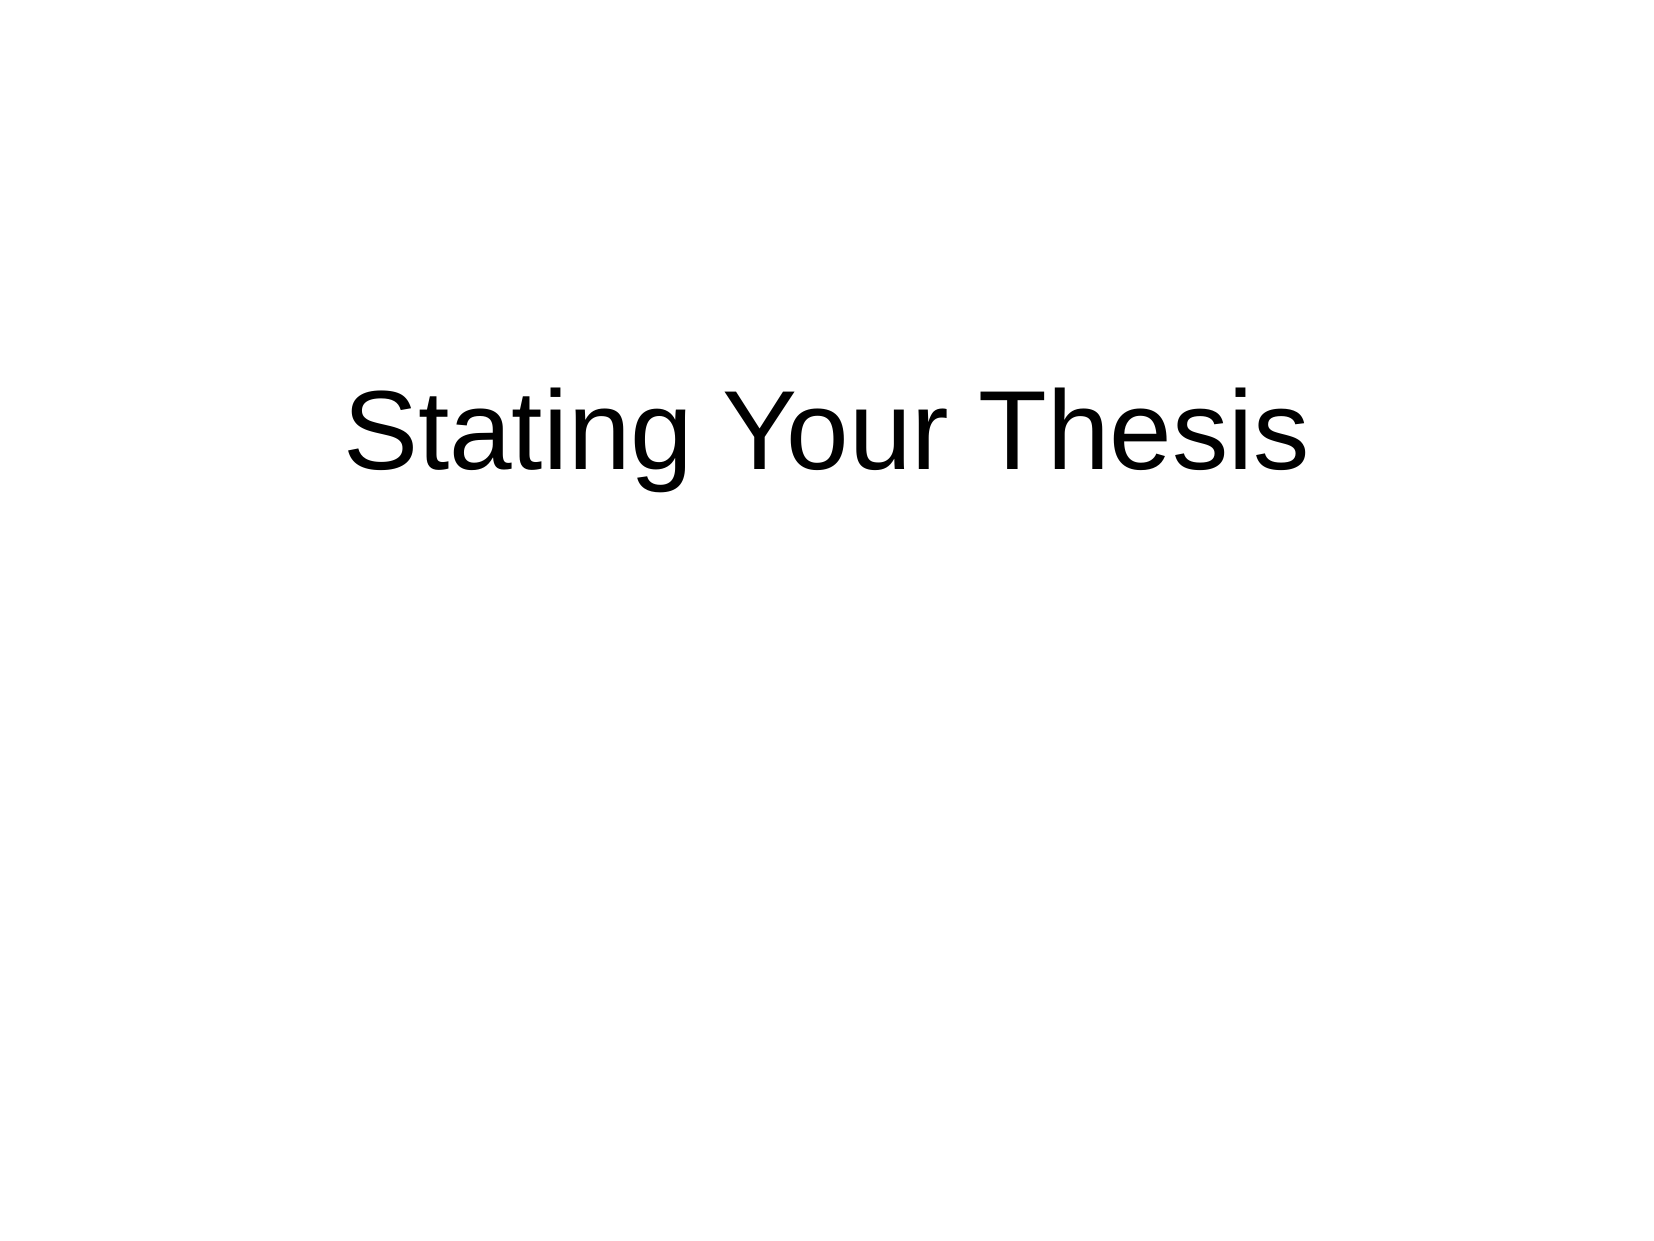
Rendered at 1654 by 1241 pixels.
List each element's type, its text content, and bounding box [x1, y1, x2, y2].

text_box Stating Your Thesis [194, 360, 1459, 585]
